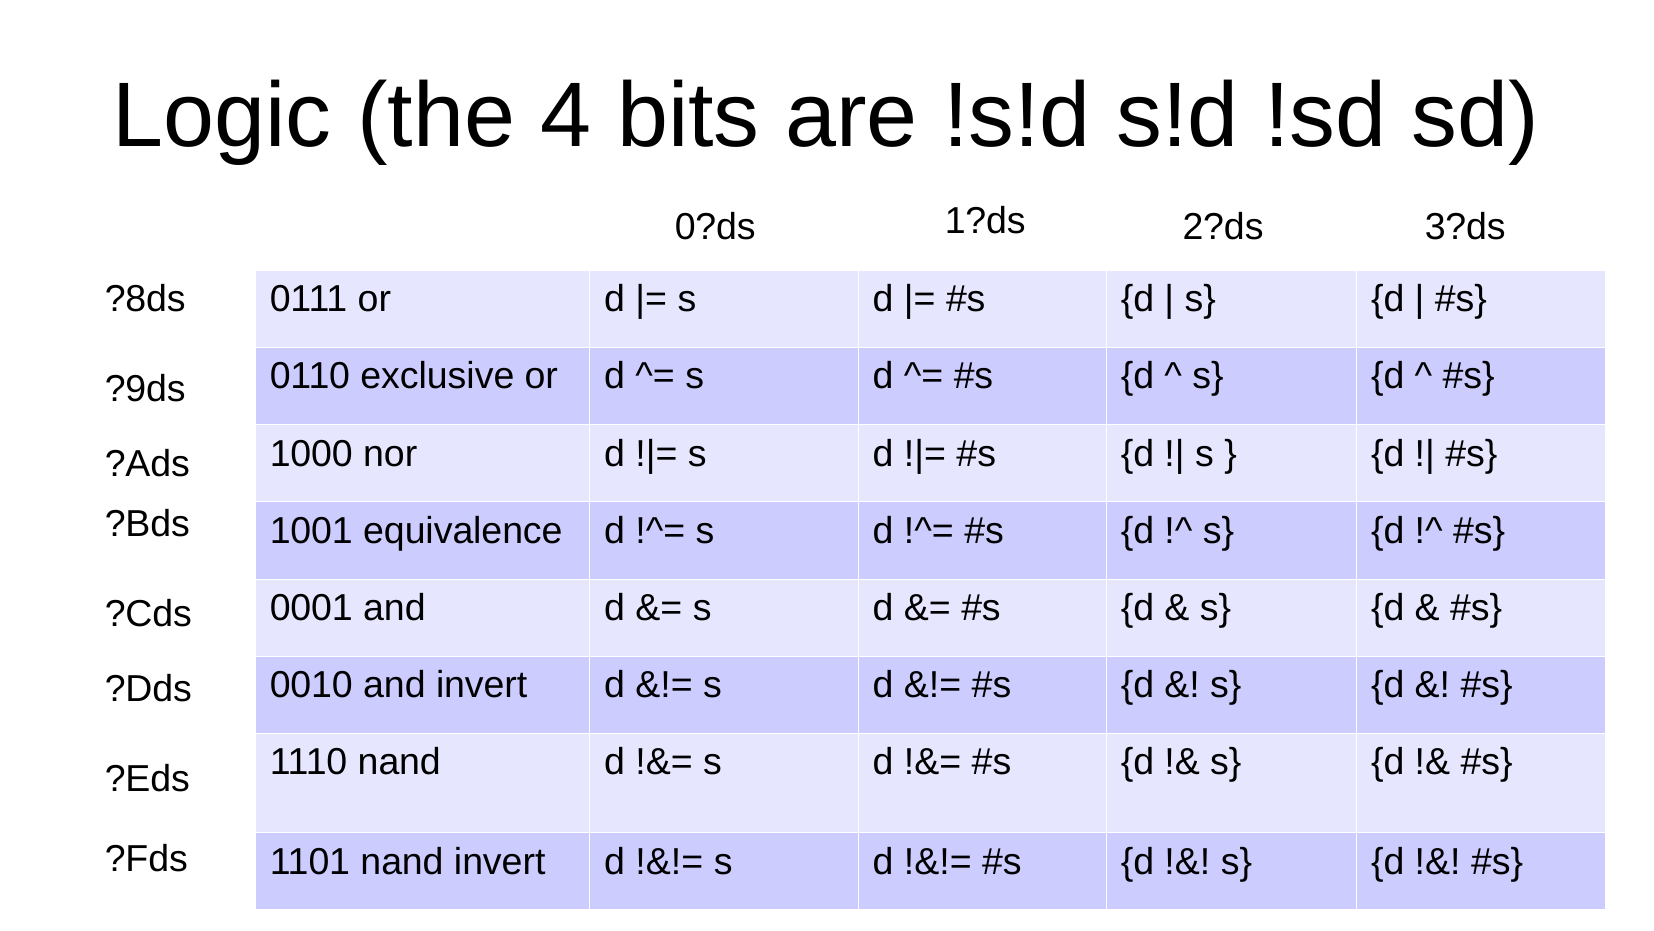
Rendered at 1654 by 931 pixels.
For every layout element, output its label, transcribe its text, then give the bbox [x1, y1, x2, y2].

text_box 1?ds [930, 192, 1051, 256]
table_cell d !^= s [590, 502, 858, 579]
text_box ?8ds [90, 270, 241, 327]
table_cell 1101 nand invert [256, 833, 589, 909]
table_cell d &= #s [859, 580, 1106, 656]
text_box ?Cds [90, 585, 211, 642]
text_box 2?ds [1167, 198, 1288, 256]
table_cell 1110 nand [256, 734, 589, 832]
text_box 0?ds [660, 198, 781, 256]
table_cell d ^= #s [859, 348, 1106, 424]
text_box ?Ads [90, 435, 211, 495]
table_cell {d ^ s} [1107, 348, 1356, 424]
table_cell {d &! #s} [1357, 657, 1605, 733]
table_cell d !|= s [590, 425, 858, 501]
table_cell {d !| s } [1107, 425, 1356, 501]
text_box ?9ds [90, 360, 211, 417]
table_cell d &= s [590, 580, 858, 656]
table_cell d !&= s [590, 734, 858, 832]
table_cell d !&!= #s [859, 833, 1106, 909]
table_cell {d !&! #s} [1357, 833, 1605, 909]
table_cell d &!= s [590, 657, 858, 733]
table_cell d !&!= s [590, 833, 858, 909]
table_cell {d !& s} [1107, 734, 1356, 832]
table_cell d &!= #s [859, 657, 1106, 733]
table_cell 1001 equivalence [256, 502, 589, 579]
table_header {d | s} [1107, 271, 1356, 347]
table_cell {d !& #s} [1357, 734, 1605, 832]
text_box ?Fds [90, 829, 211, 887]
table_cell 1000 nor [256, 425, 589, 501]
table_cell {d & #s} [1357, 580, 1605, 656]
table_cell d ^= s [590, 348, 858, 424]
table_header d |= #s [859, 271, 1106, 347]
table_cell {d !&! s} [1107, 833, 1356, 909]
table_cell {d & s} [1107, 580, 1356, 656]
table_cell 0110 exclusive or [256, 348, 589, 424]
table_cell 0001 and [256, 580, 589, 656]
table_header {d | #s} [1357, 271, 1605, 347]
table_header 0111 or [256, 271, 589, 347]
table_cell {d !^ s} [1107, 502, 1356, 579]
table_header d |= s [590, 271, 858, 347]
table_cell {d &! s} [1107, 657, 1356, 733]
table_cell {d !^ #s} [1357, 502, 1605, 579]
text_box 3?ds [1410, 198, 1546, 256]
table_cell {d ^ #s} [1357, 348, 1605, 424]
table_cell d !&= #s [859, 734, 1106, 832]
title Logic (the 4 bits are !s!d s!d !sd sd) [82, 37, 1571, 193]
text_box ?Dds [90, 660, 211, 717]
text_box ?Eds [90, 750, 211, 807]
table_cell 0010 and invert [256, 657, 589, 733]
table_cell d !|= #s [859, 425, 1106, 501]
table_cell d !^= #s [859, 502, 1106, 579]
text_box ?Bds [90, 495, 226, 552]
table_cell {d !| #s} [1357, 425, 1605, 501]
